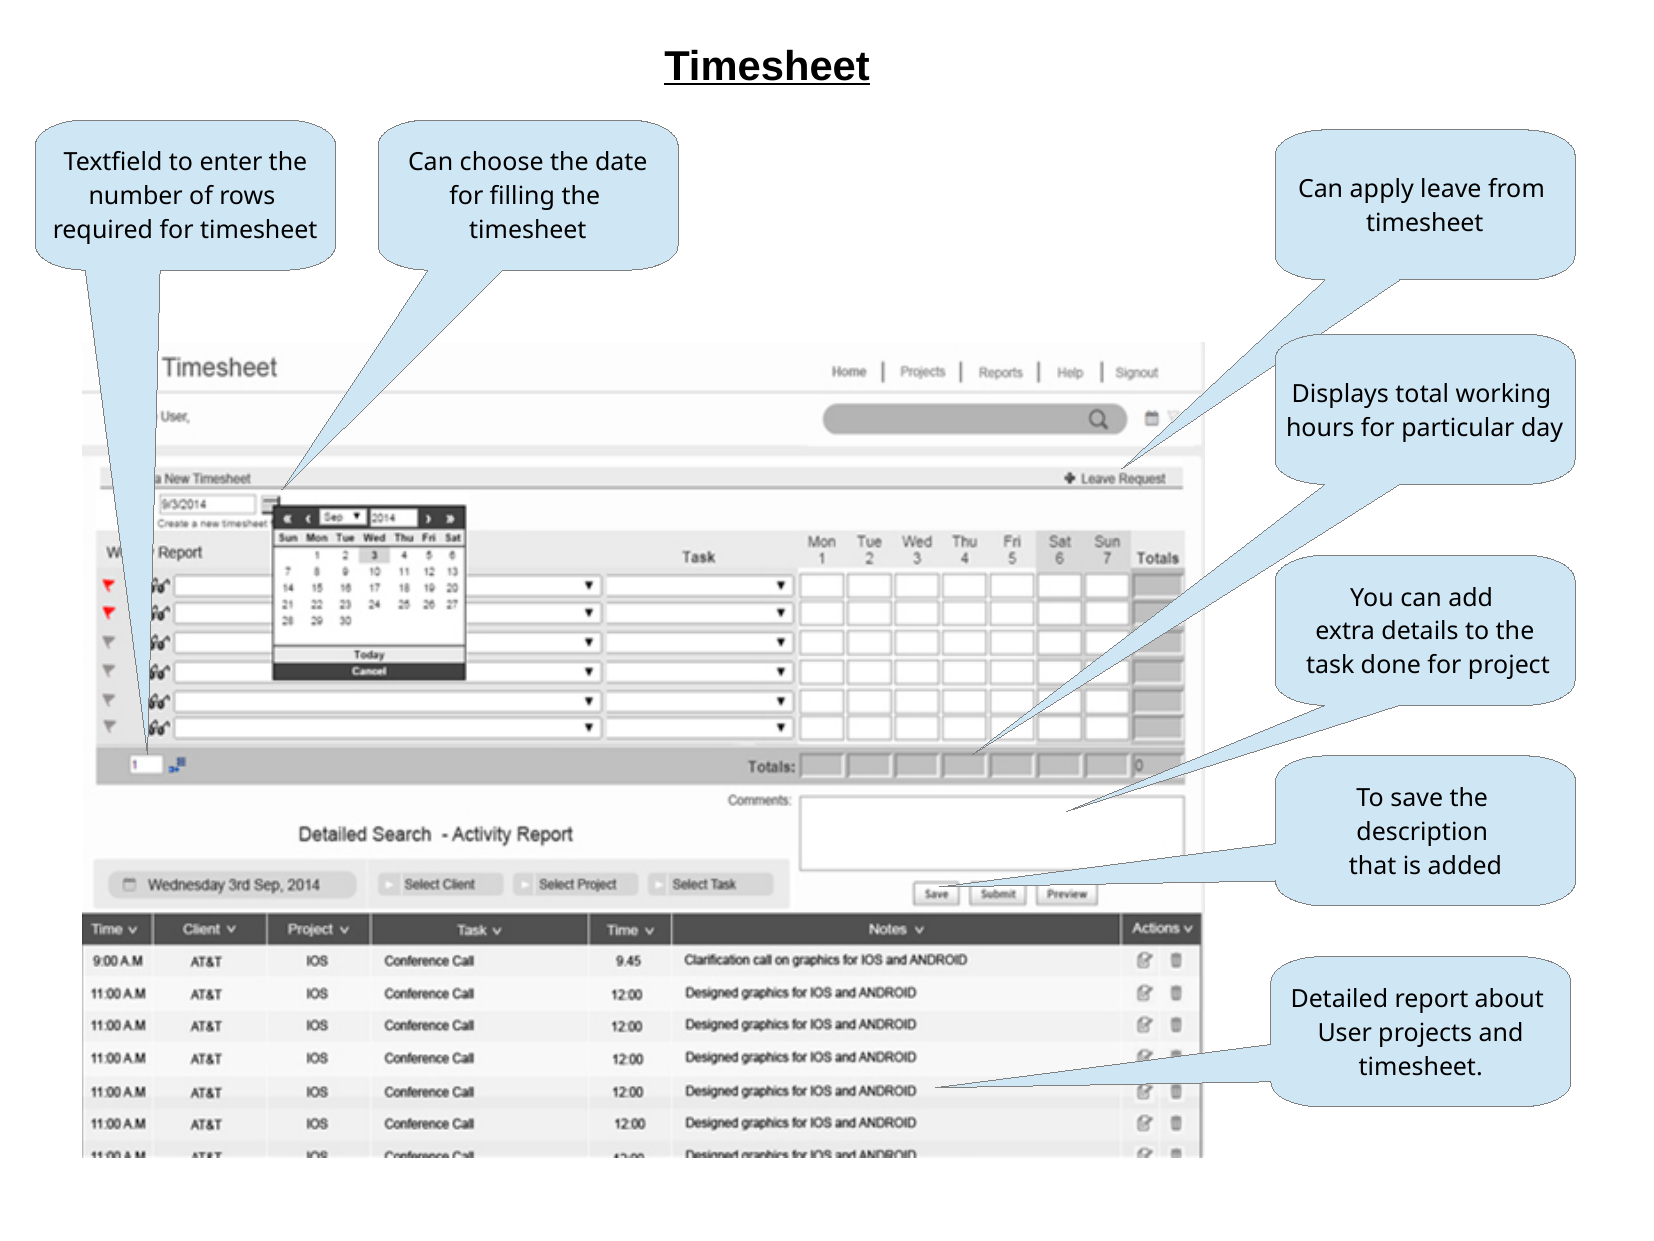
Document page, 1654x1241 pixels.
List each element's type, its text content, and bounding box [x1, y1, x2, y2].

text_box To save the description that is added [939, 755, 1576, 906]
picture [82, 342, 1205, 1158]
text_box Detailed report about User projects and timesheet. [935, 956, 1571, 1107]
text_box You can add extra details to the task done for project [1066, 555, 1576, 812]
text_box Can apply leave from timesheet [1121, 129, 1576, 469]
text_box Can choose the date for filling the timesheet [281, 120, 679, 490]
text_box Textfield to enter the number of rows required for timesheet [35, 120, 336, 755]
text_box Timesheet [649, 35, 981, 97]
text_box Displays total working hours for particular day [972, 334, 1576, 755]
